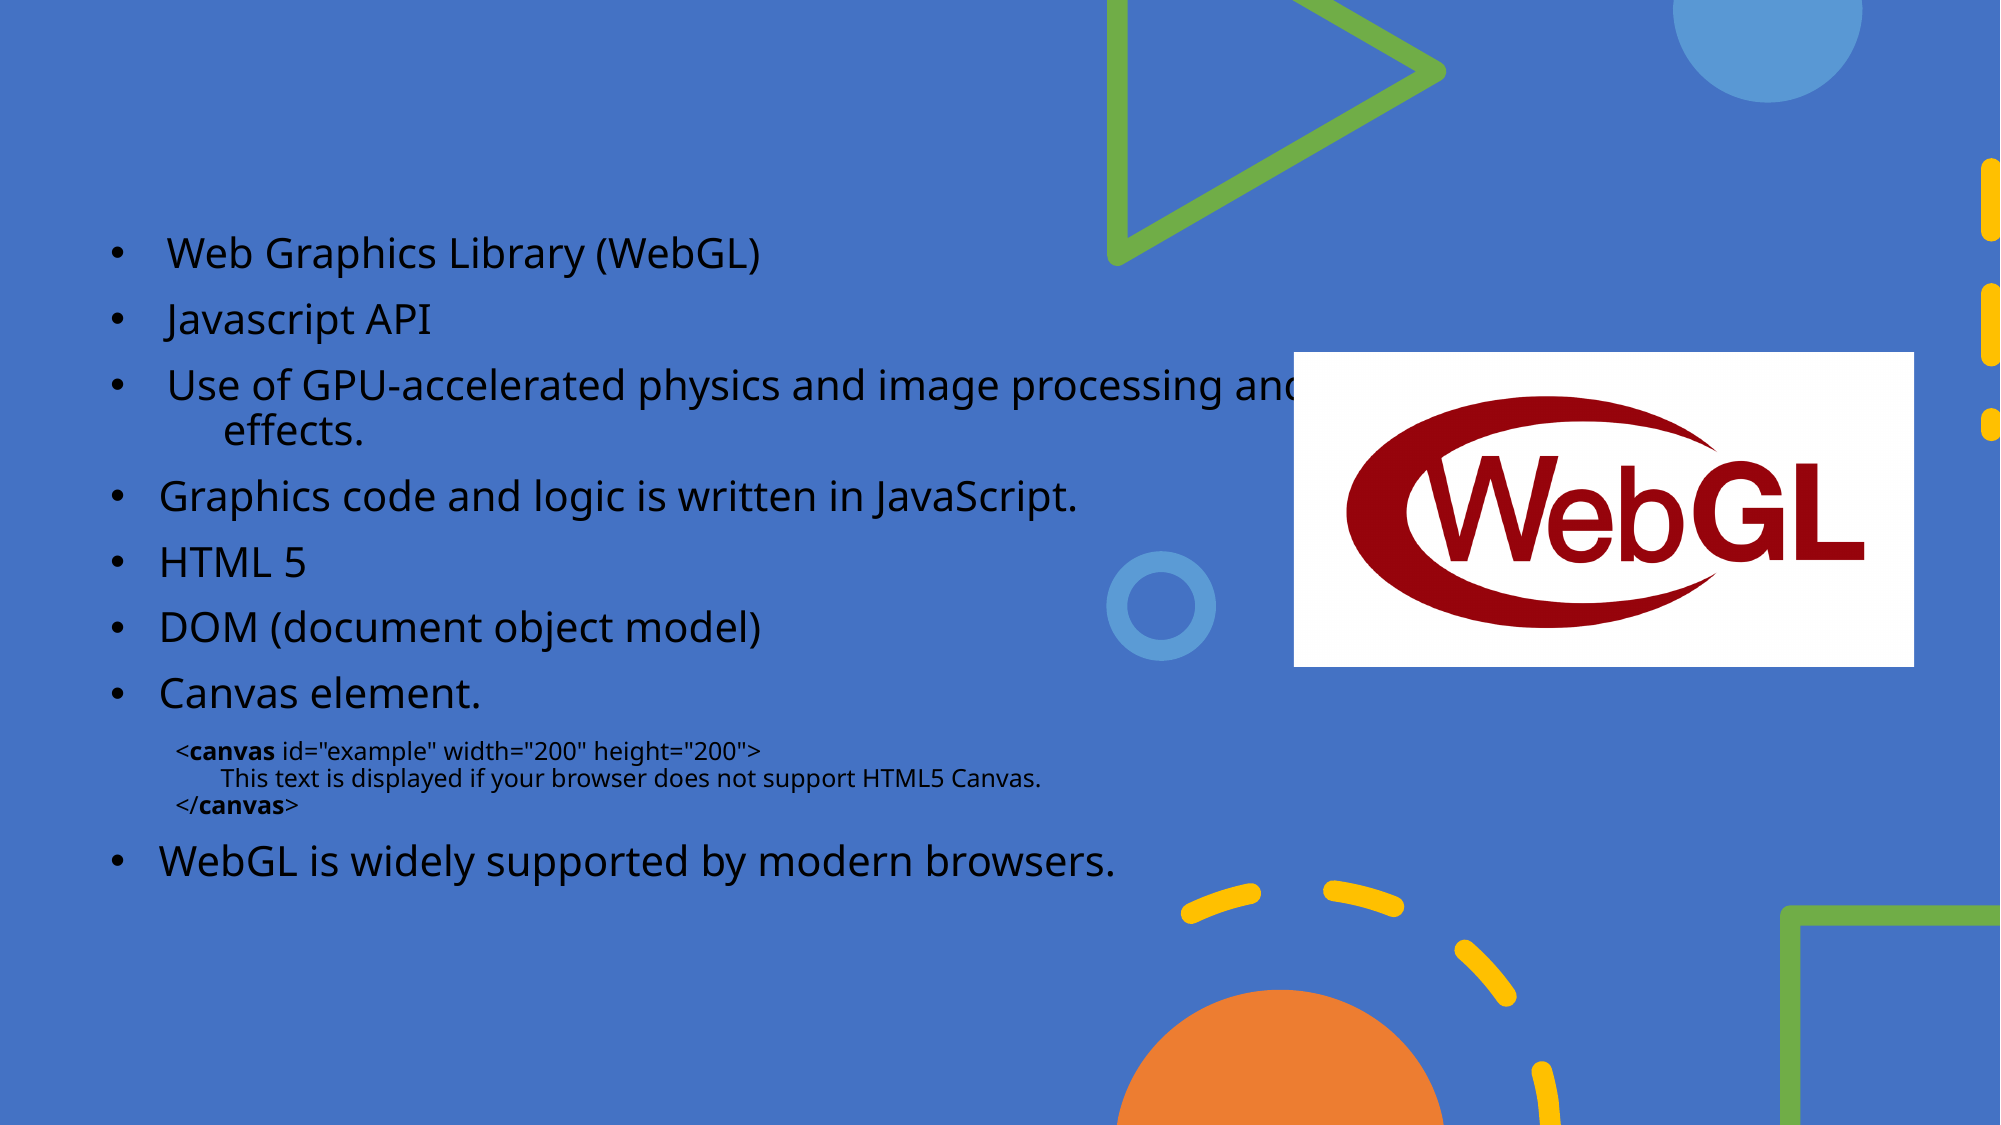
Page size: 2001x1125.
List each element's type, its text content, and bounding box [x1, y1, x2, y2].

list Web Graphics Library (WebGL) Javascript API Use of GPU-accelerated physics and image processing and effects. Graphics code and logic is written in JavaScript. HTML 5 DOM (document object model) Canvas element. <canvas id="example" width="200" height="200"> This text is displayed if your browser does not support HTML5 Canvas. </canvas> WebGL is widely supported by modern browsers. [95, 224, 1333, 899]
picture [1293, 352, 1915, 667]
text_box [0, 0, 2000, 1125]
